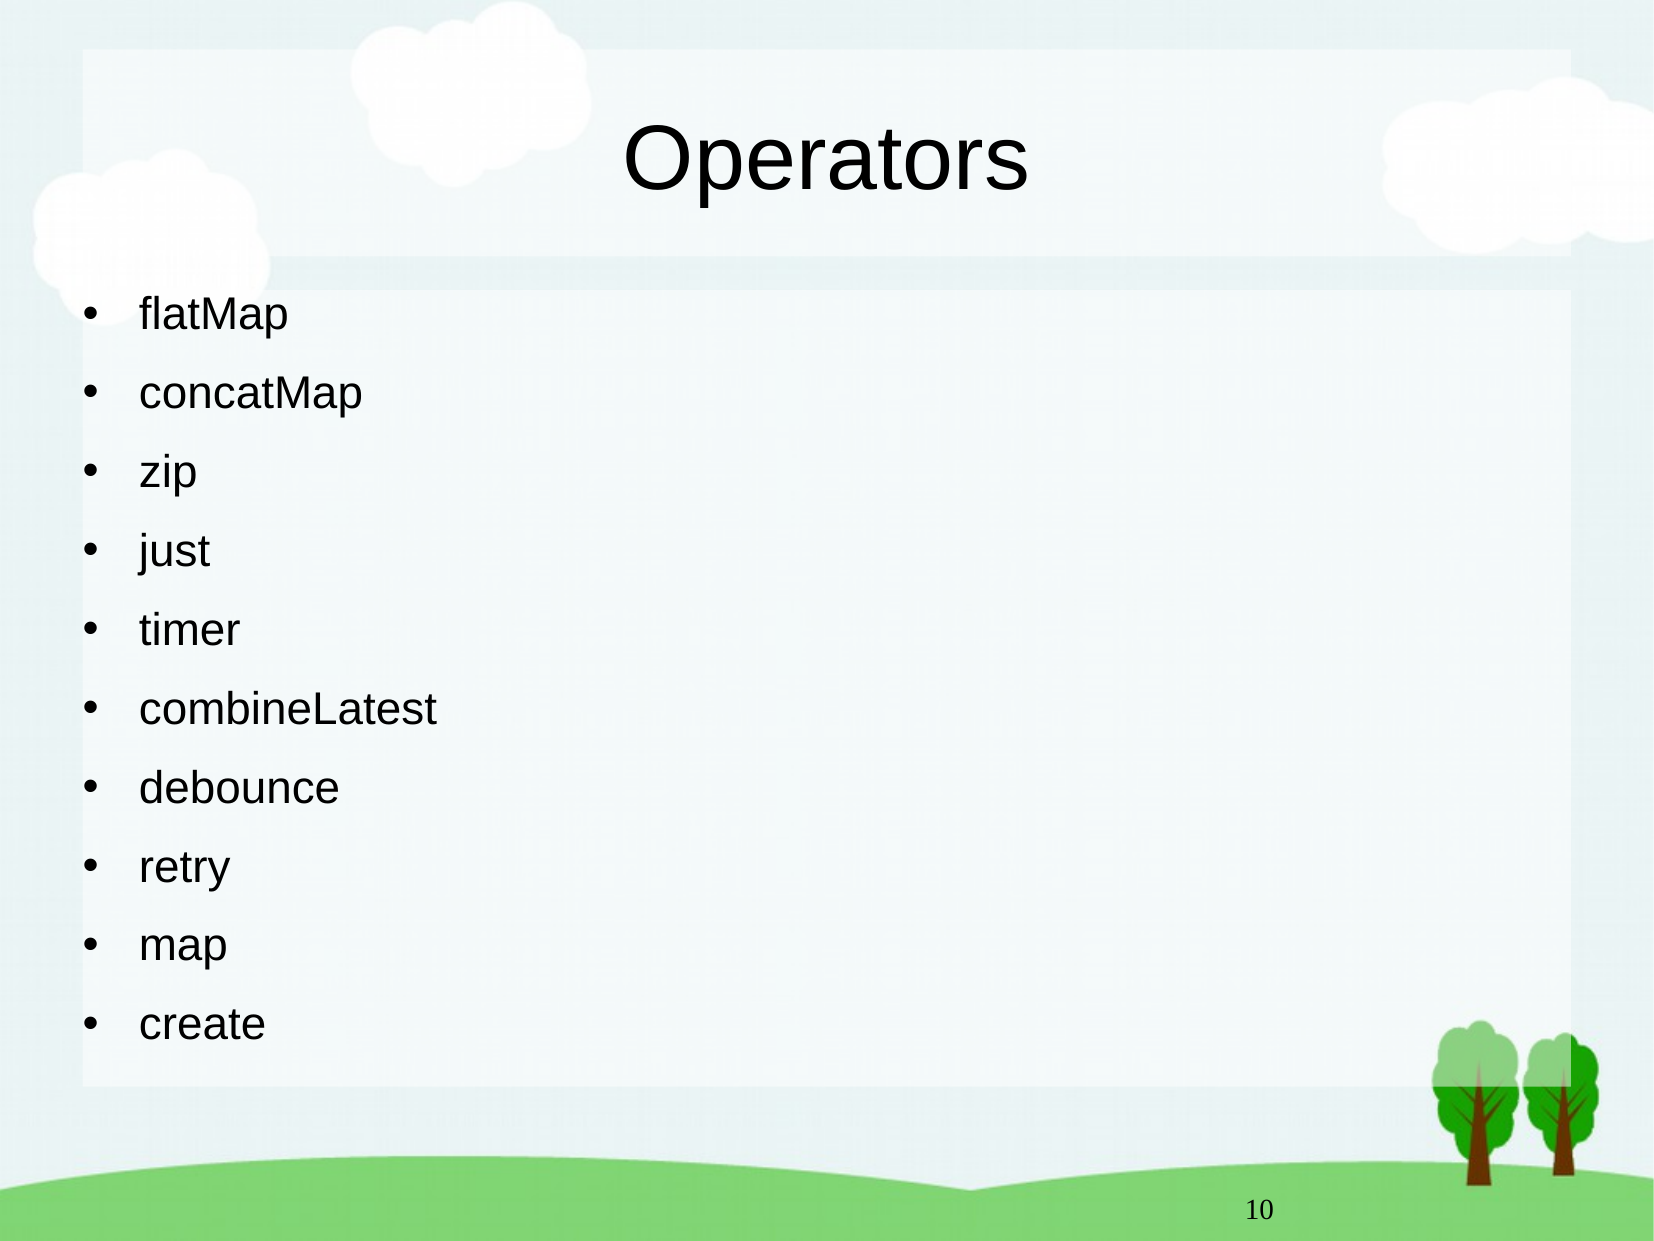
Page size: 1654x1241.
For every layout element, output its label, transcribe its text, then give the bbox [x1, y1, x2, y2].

title Operators [82, 49, 1571, 257]
text_box [1244, 1190, 1630, 1241]
list flatMap concatMap zip just timer combineLatest debounce retry map create [82, 290, 1571, 1087]
